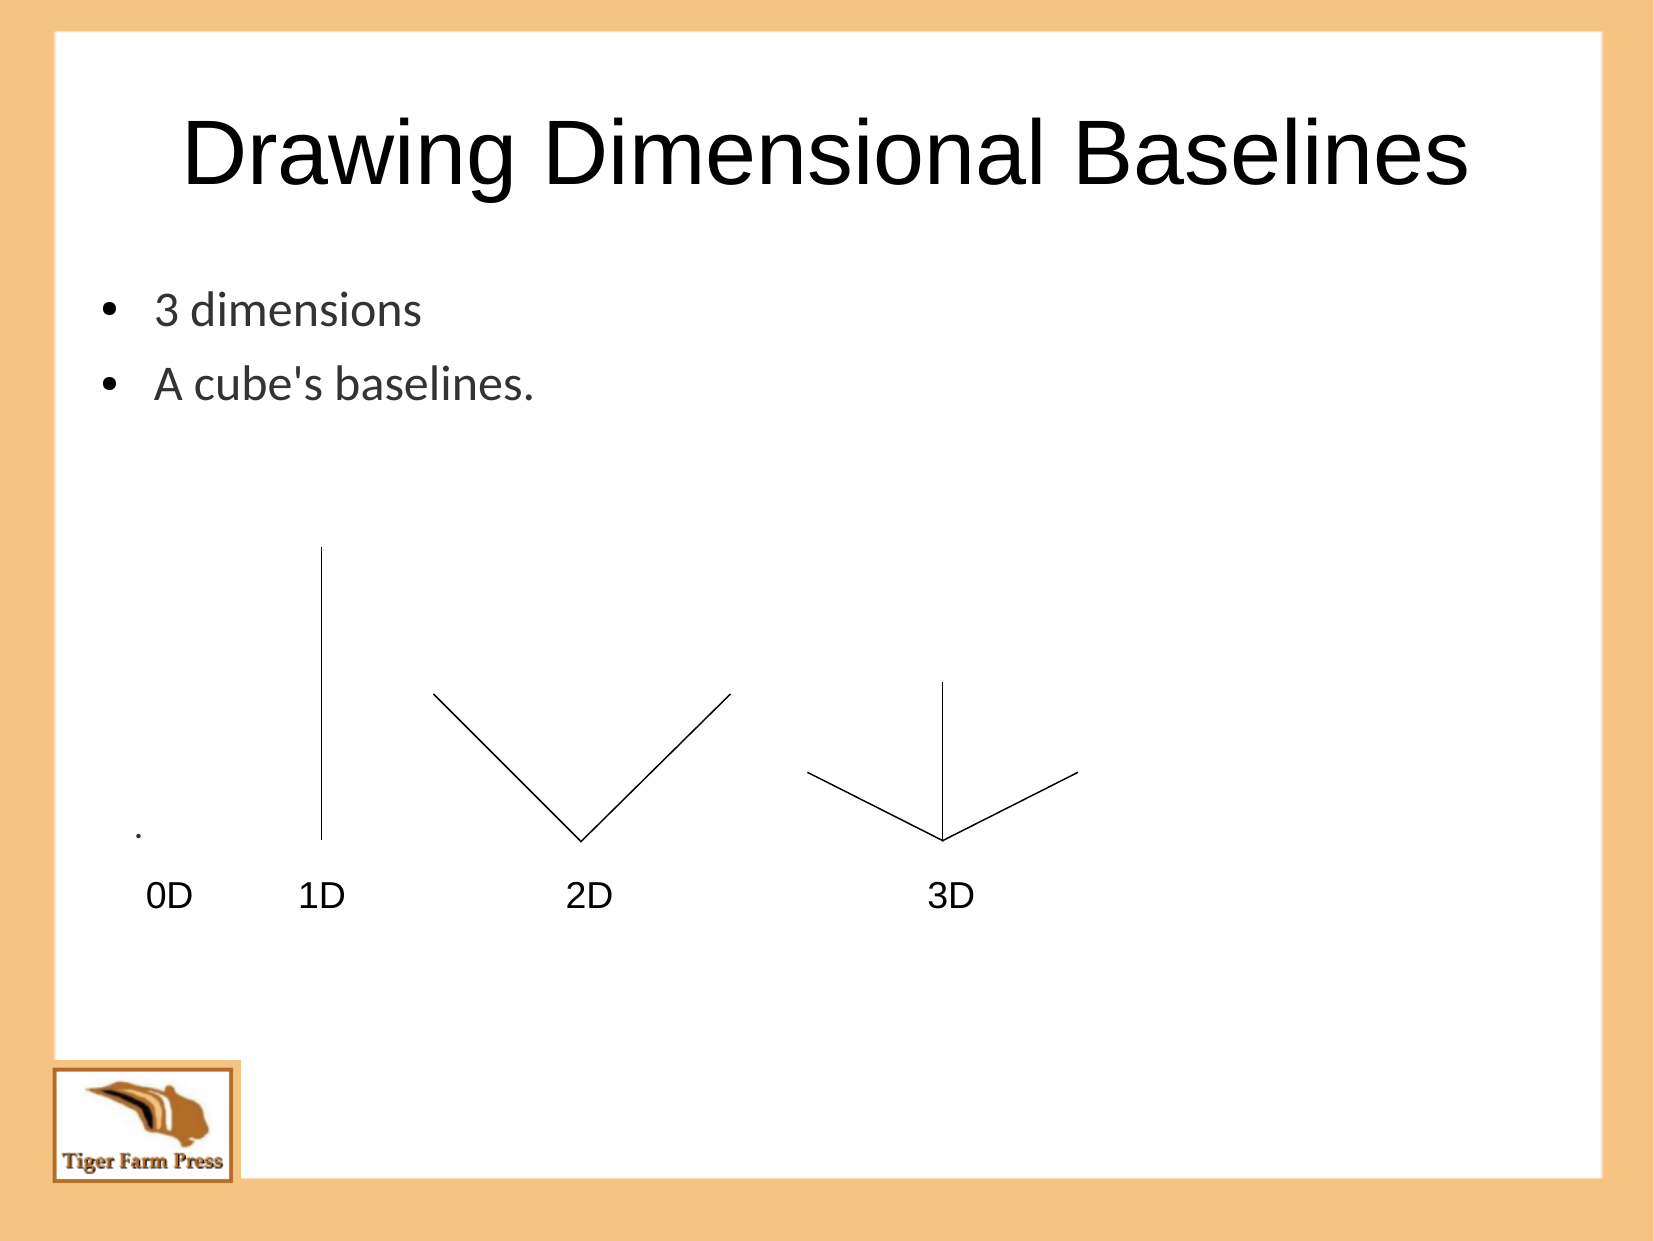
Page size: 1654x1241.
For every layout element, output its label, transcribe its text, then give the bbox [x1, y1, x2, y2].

picture [0, 0, 1654, 1241]
title Drawing Dimensional Baselines [82, 49, 1571, 257]
list 3 dimensions A cube's baselines. . 0D 1D 2D 3D [82, 290, 1571, 1109]
